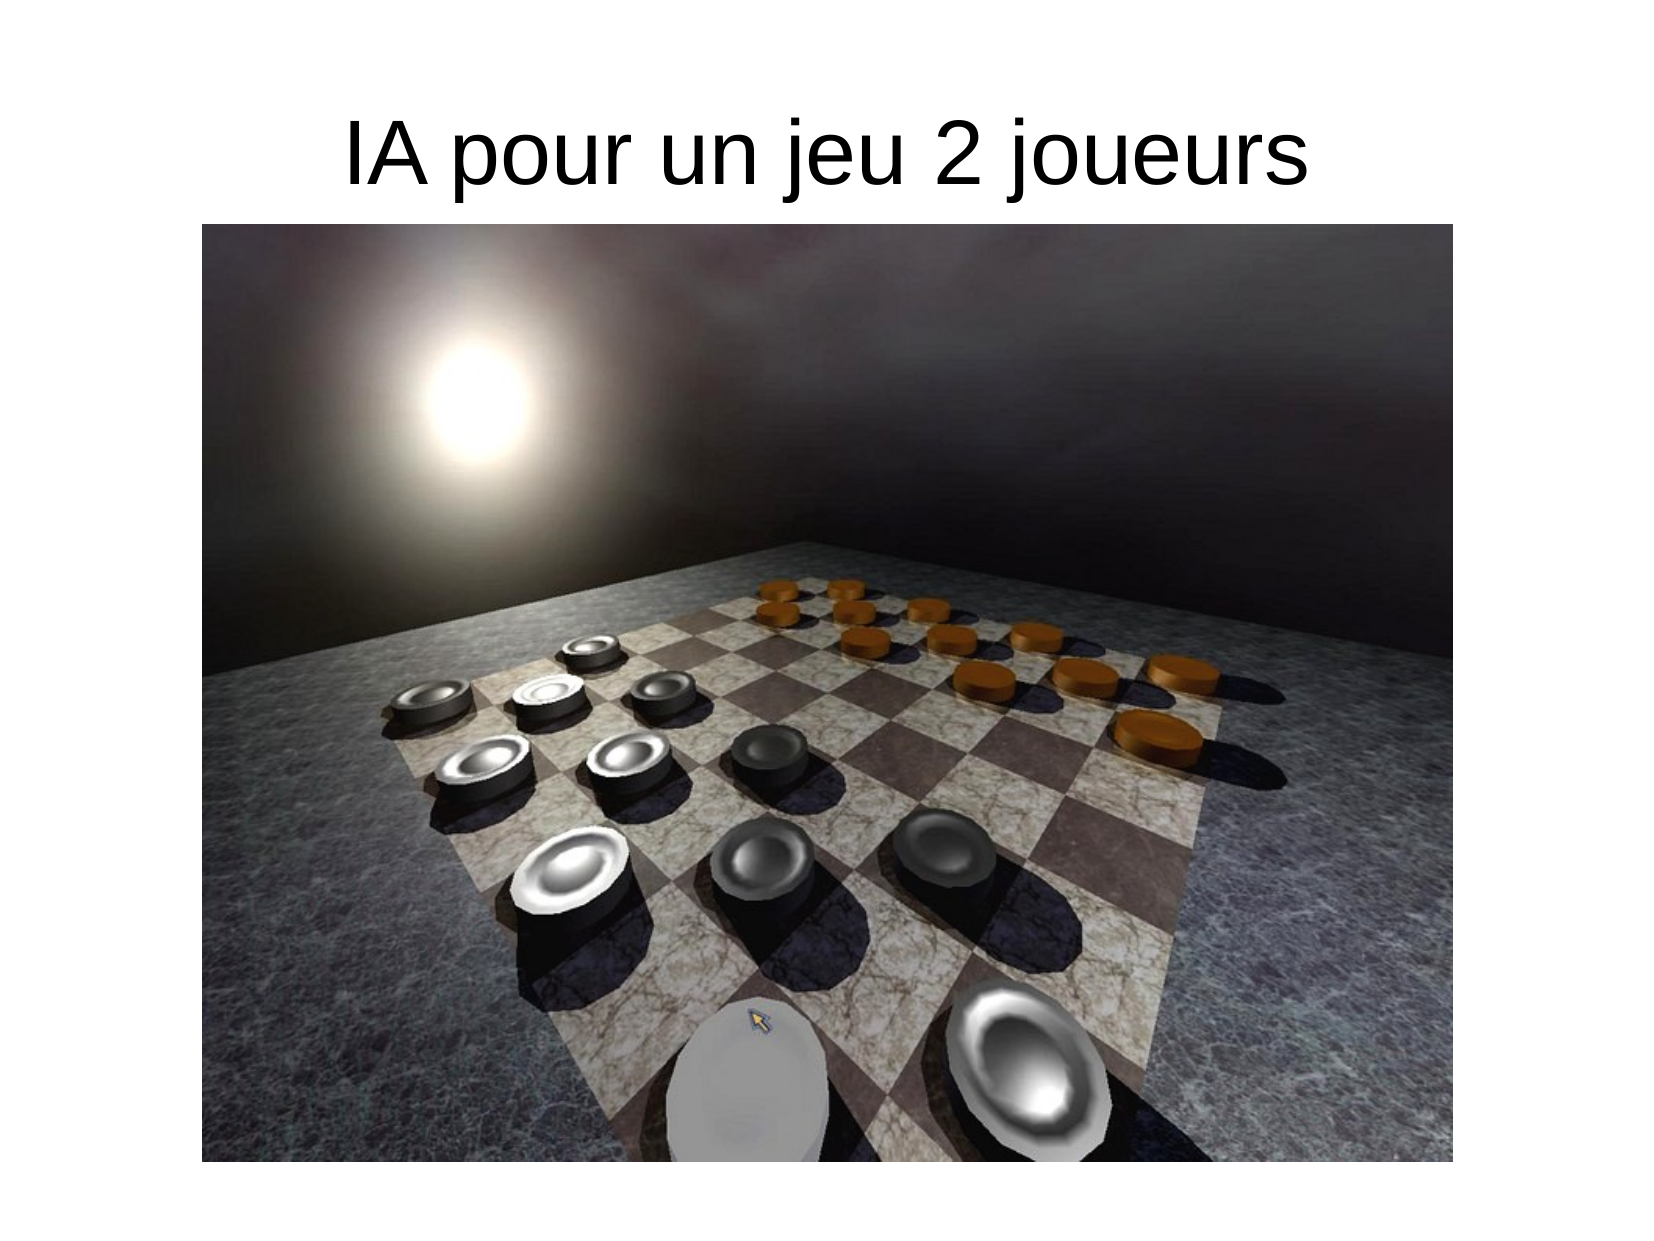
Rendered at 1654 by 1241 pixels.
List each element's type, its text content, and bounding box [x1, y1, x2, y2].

picture [202, 224, 1453, 1162]
title IA pour un jeu 2 joueurs [82, 49, 1571, 257]
